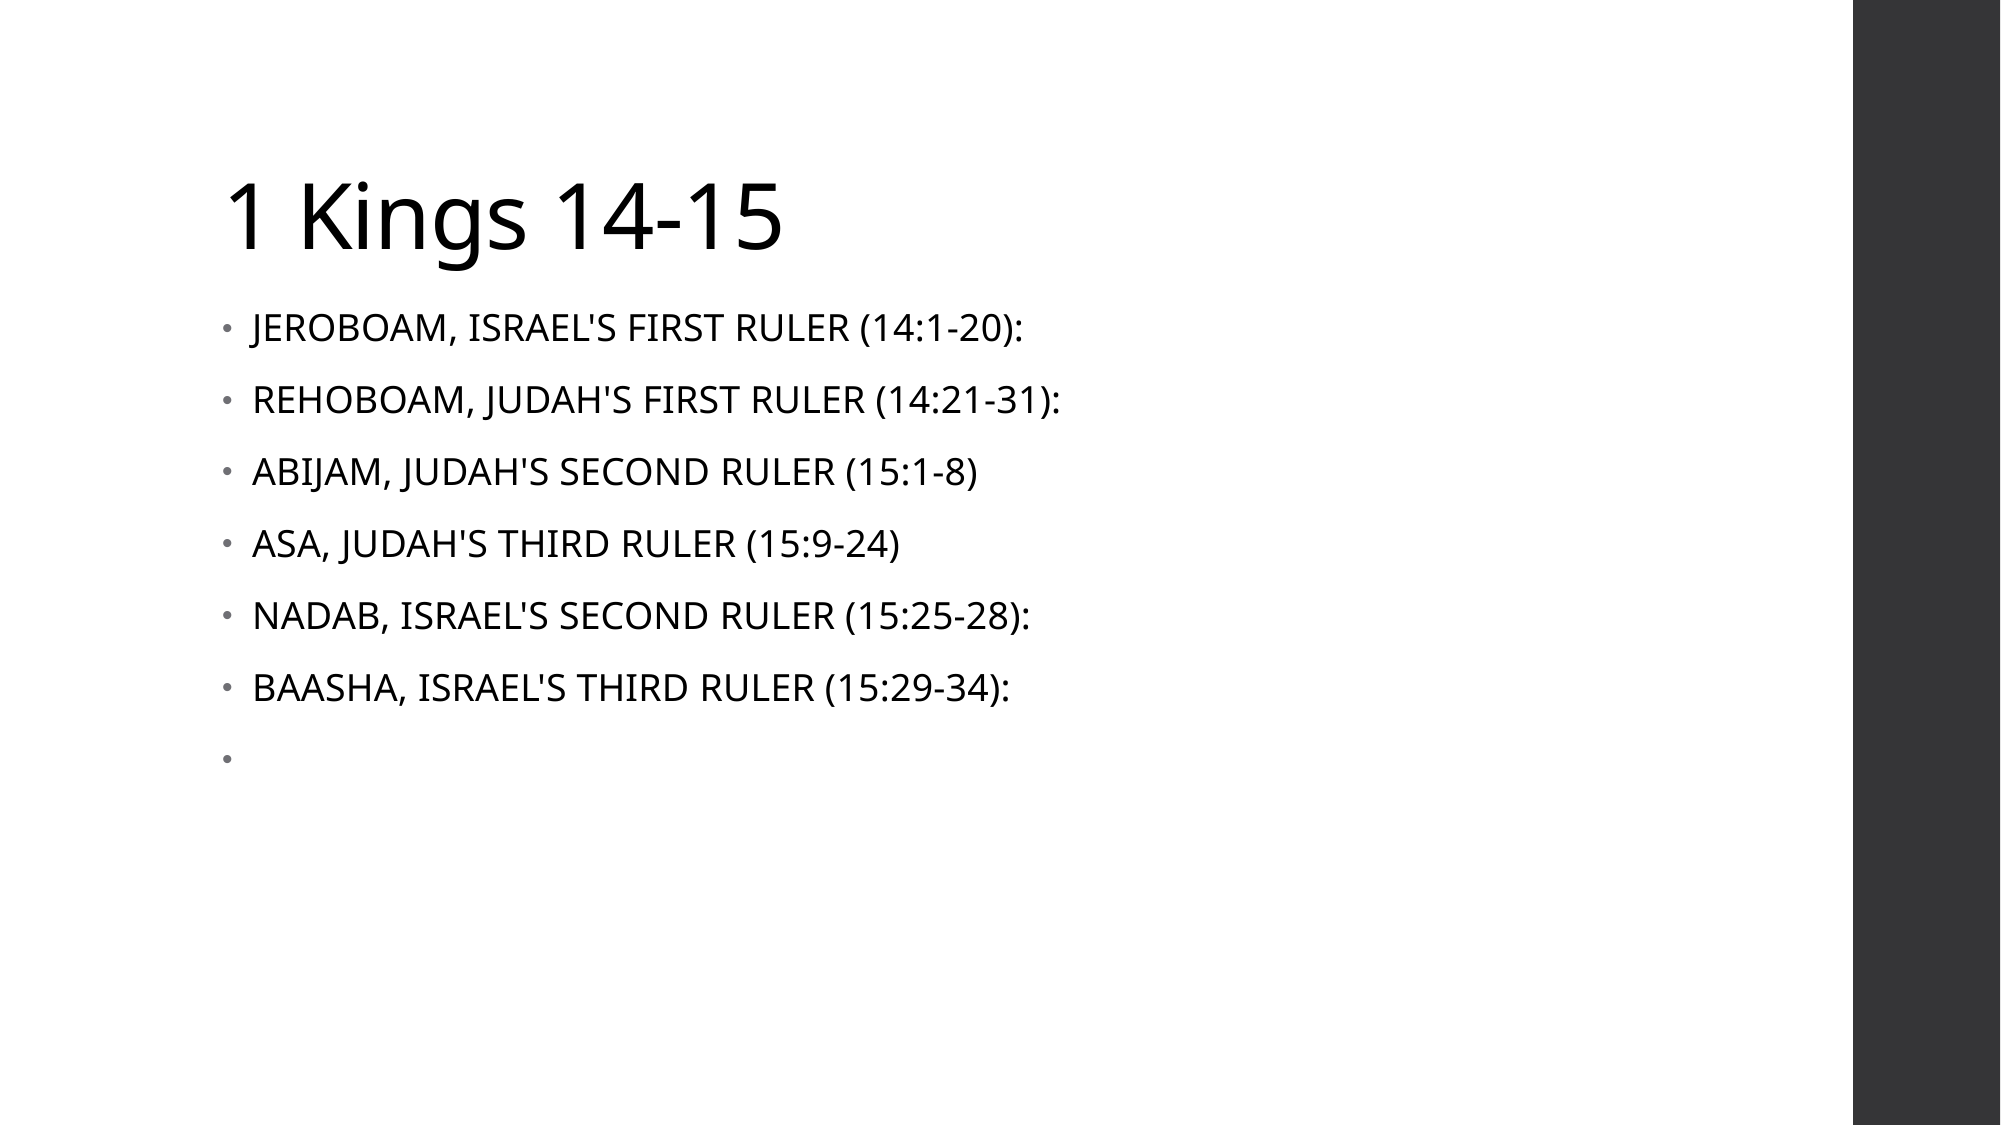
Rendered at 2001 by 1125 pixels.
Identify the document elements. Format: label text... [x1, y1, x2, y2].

title 1 Kings 14-15 [206, 60, 1797, 278]
list JEROBOAM, ISRAEL'S FIRST RULER (14:1-20): REHOBOAM, JUDAH'S FIRST RULER (14:21-31): ABIJAM, JUDAH'S SECOND RULER (15:1-8) ASA, JUDAH'S THIRD RULER (15:9-24) NADAB, ISRAEL'S SECOND RULER (15:25-28): BAASHA, ISRAEL'S THIRD RULER (15:29-34): [206, 299, 1617, 1014]
